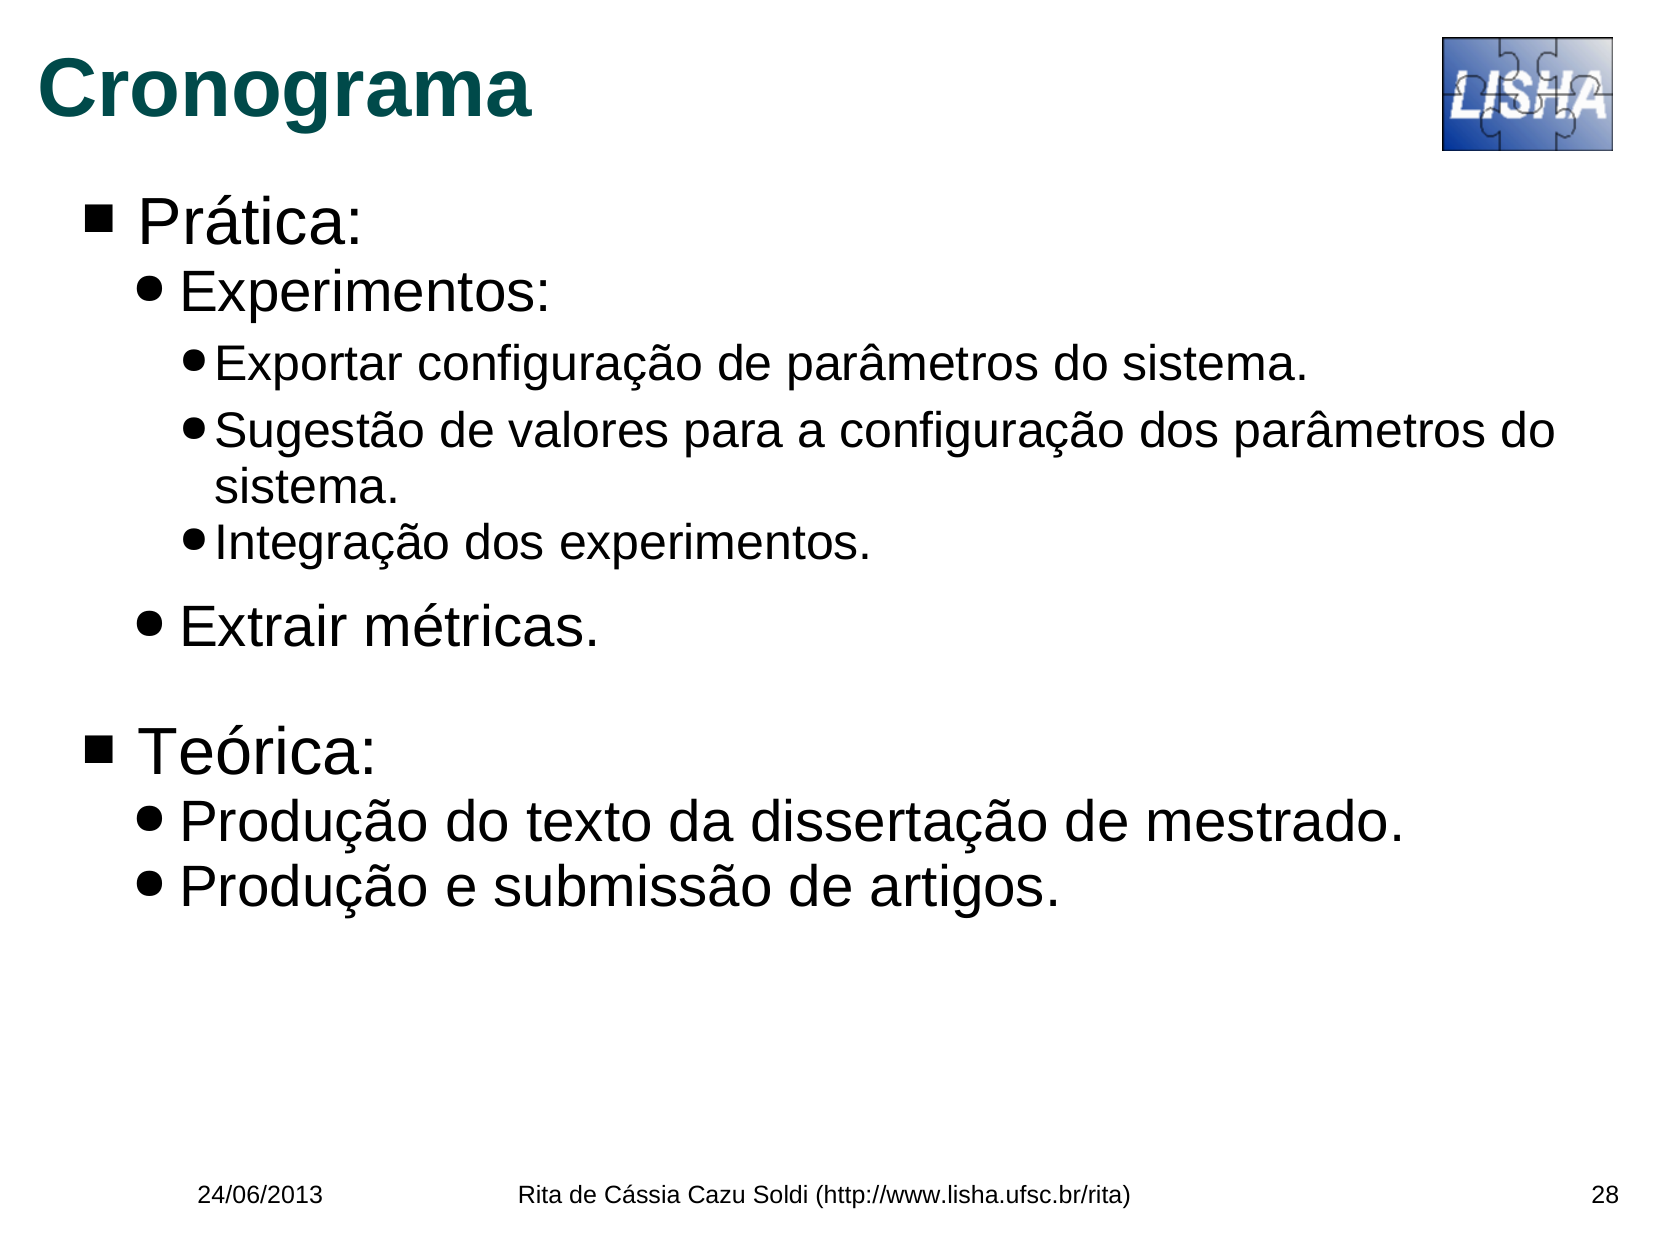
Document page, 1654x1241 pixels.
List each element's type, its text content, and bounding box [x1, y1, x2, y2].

title Cronograma [37, 37, 1426, 151]
picture [1442, 37, 1613, 151]
list Prática: Experimentos: Exportar configuração de parâmetros do sistema. Sugestão de valores para a configuração dos parâmetros do sistema. Integração dos experimentos. Extrair métricas. Teórica: Produção do texto da dissertação de mestrado. Produção e submissão de artigos. [37, 183, 1613, 1122]
